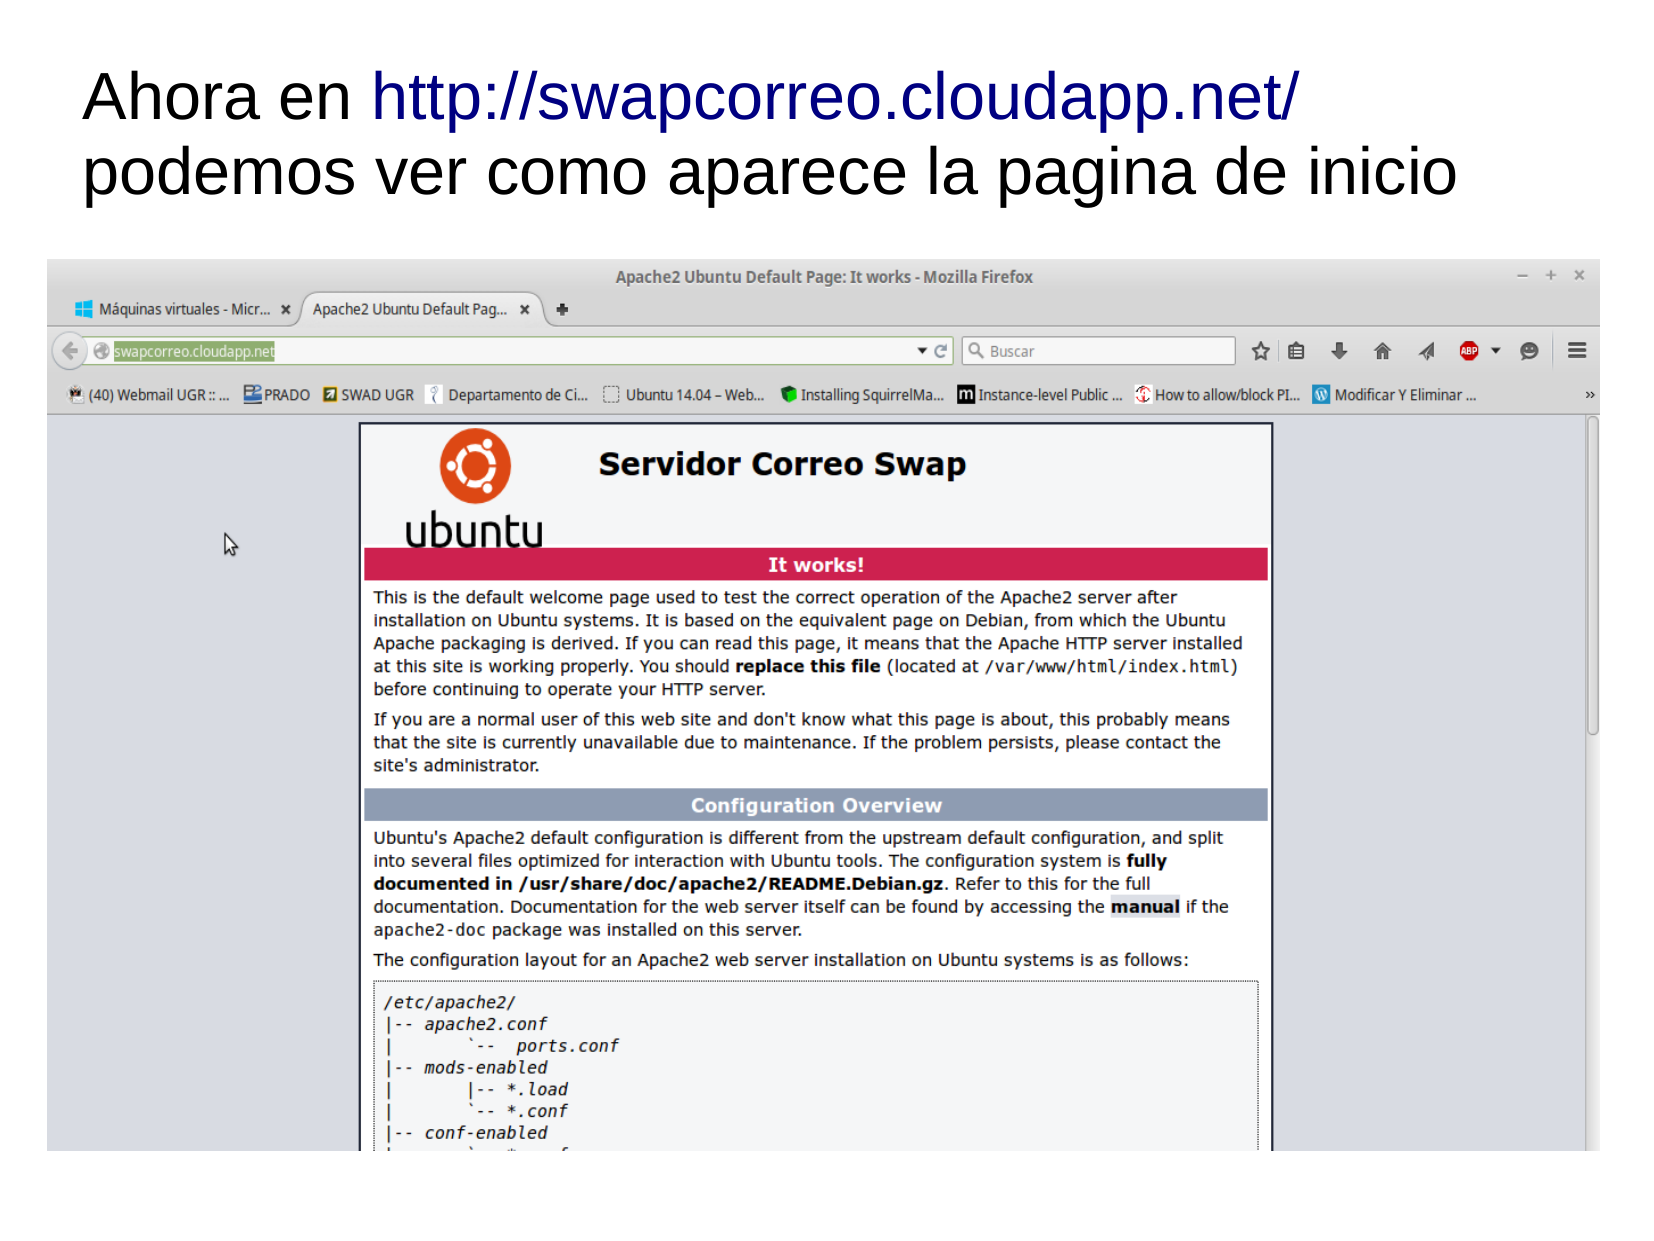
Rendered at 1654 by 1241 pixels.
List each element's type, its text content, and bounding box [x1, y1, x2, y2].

list Ahora en http://swapcorreo.cloudapp.net/ podemos ver como aparece la pagina de inicio [82, 59, 1571, 259]
picture [47, 259, 1600, 1152]
